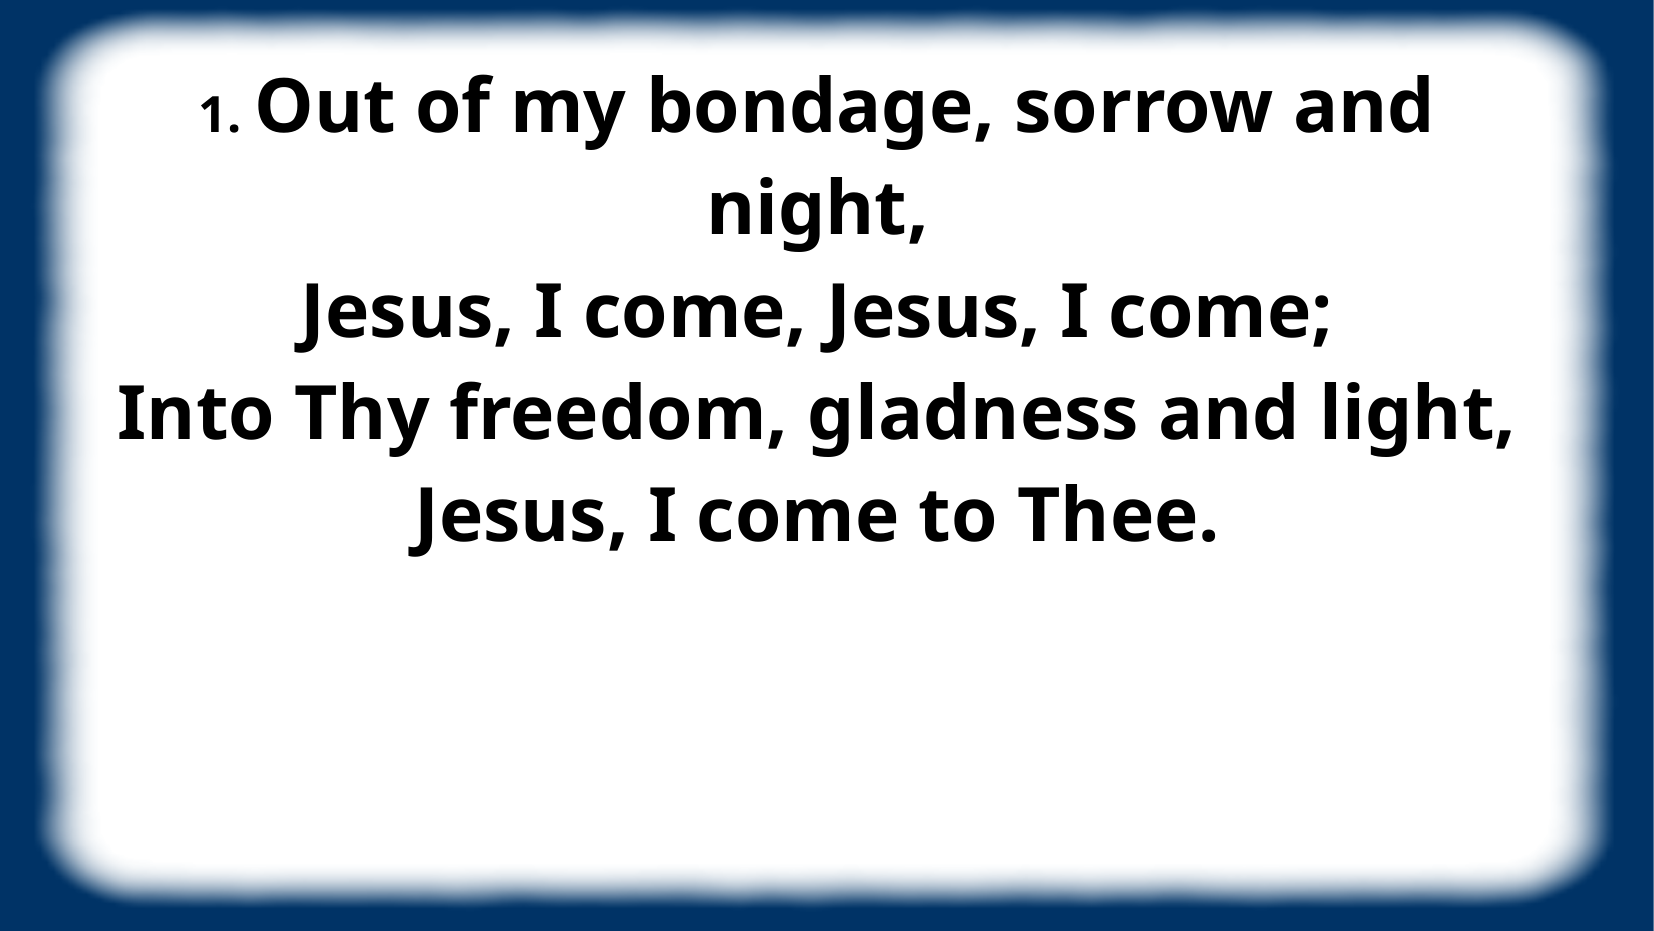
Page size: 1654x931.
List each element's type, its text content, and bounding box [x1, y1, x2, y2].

text_box 1. Out of my bondage, sorrow and night, Jesus, I come, Jesus, I come; Into Thy freedom, gladness and light, Jesus, I come to Thee. [90, 45, 1546, 725]
picture [0, 0, 1654, 931]
